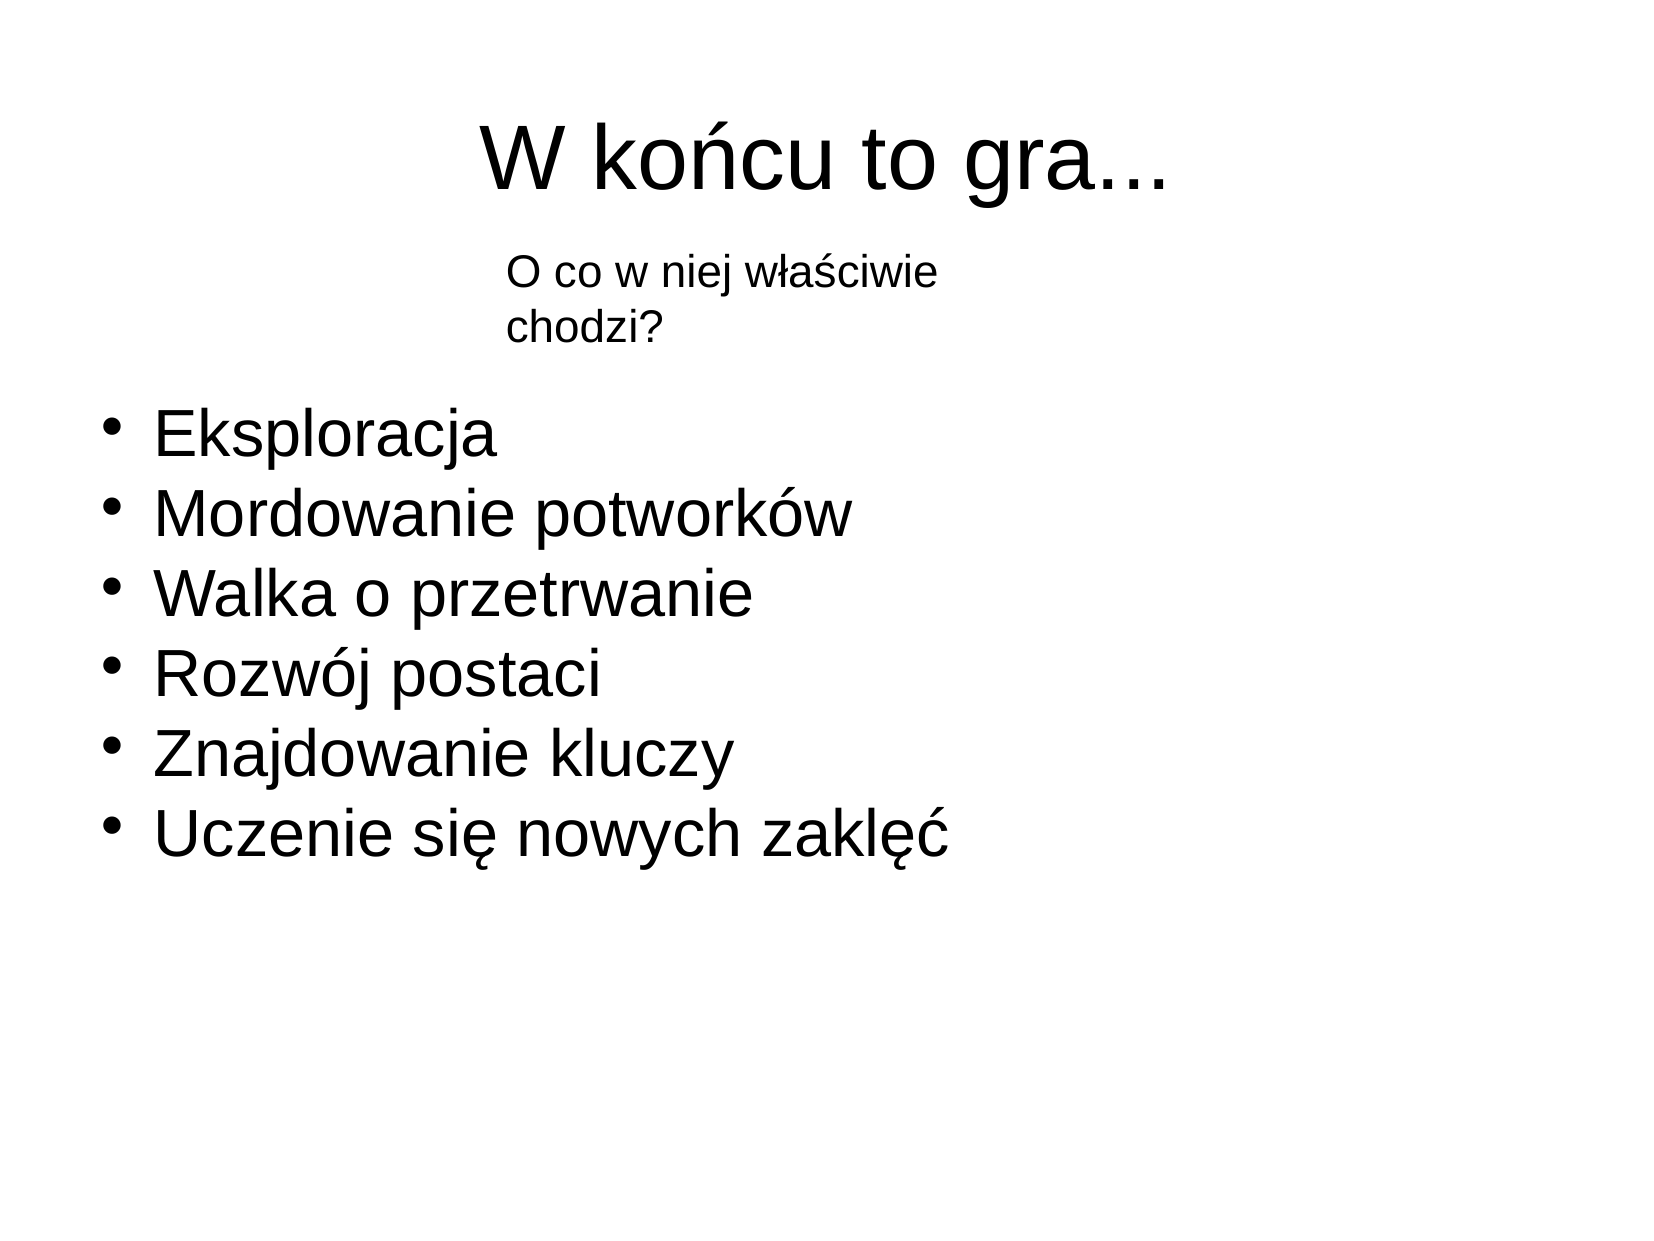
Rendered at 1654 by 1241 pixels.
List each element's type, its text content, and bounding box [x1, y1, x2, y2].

text_box Eksploracja Mordowanie potworków Walka o przetrwanie Rozwój postaci Znajdowanie kluczy Uczenie się nowych zaklęć [82, 390, 1571, 1009]
text_box O co w niej właściwie chodzi? [491, 233, 1125, 300]
text_box W końcu to gra... [82, 49, 1571, 256]
